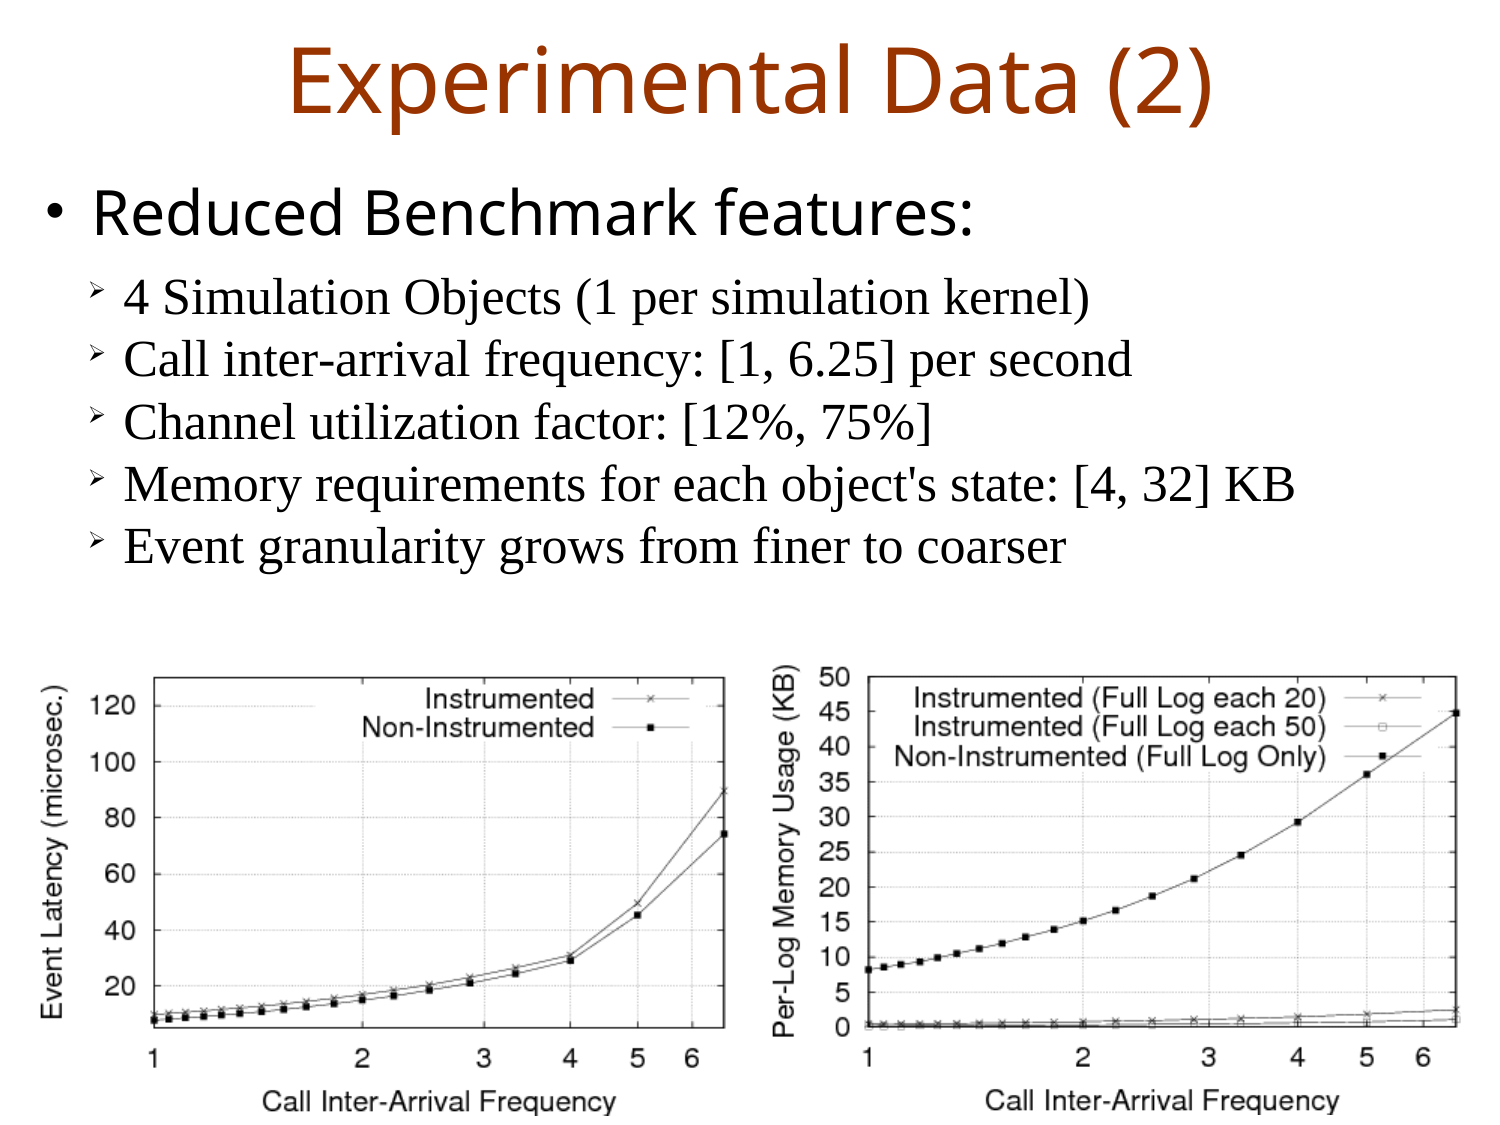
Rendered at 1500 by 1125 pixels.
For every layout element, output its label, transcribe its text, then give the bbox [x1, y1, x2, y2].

text_box Reduced Benchmark features: [29, 165, 1477, 254]
picture [23, 589, 1500, 1116]
title Experimental Data (2) [112, 0, 1388, 165]
text_box 4 Simulation Objects (1 per simulation kernel) Call inter-arrival frequency: [1, 6.25] per second Channel utilization factor: [12%, 75%] Memory requirements for each object's state: [4, 32] KB Event granularity grows from finer to coarser [0, 254, 1500, 582]
